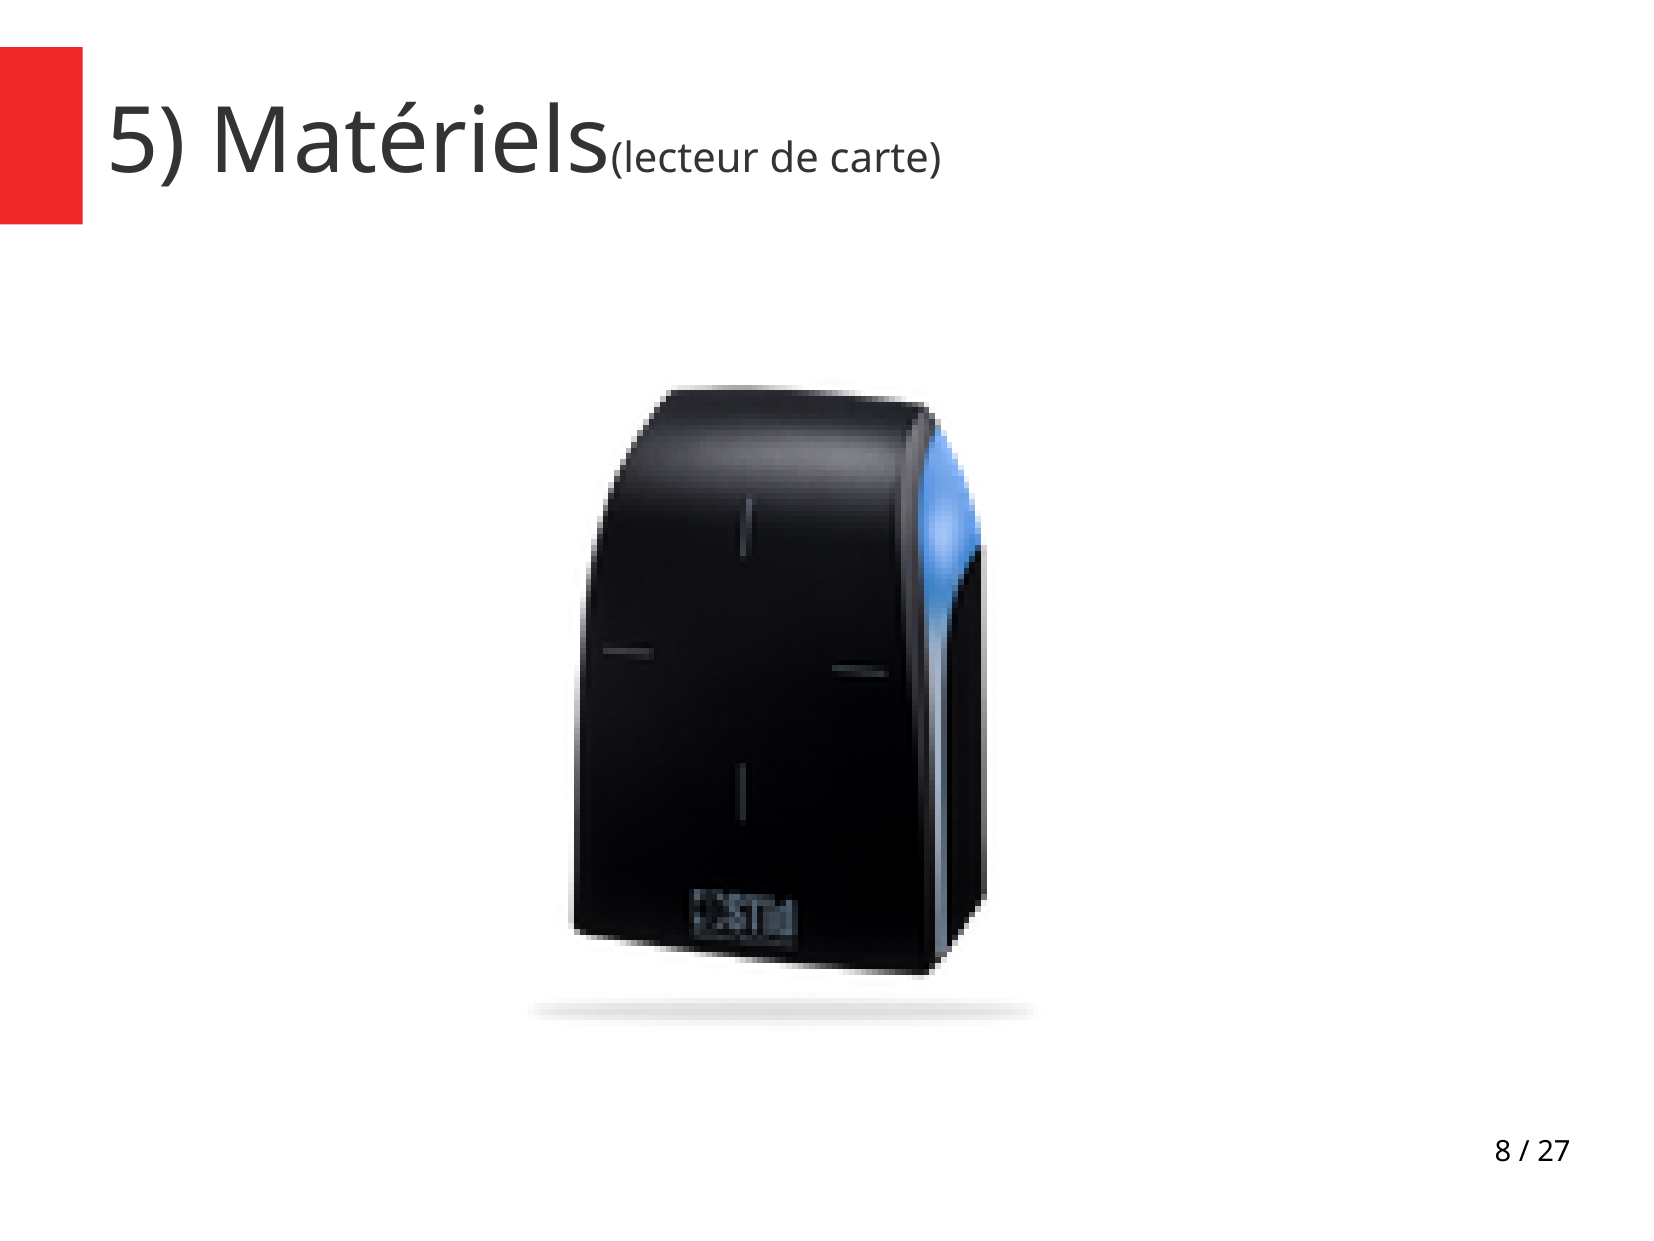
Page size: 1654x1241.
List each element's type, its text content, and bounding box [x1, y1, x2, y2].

picture [437, 259, 1182, 1085]
title 5) Matériels(lecteur de carte) [106, 49, 1619, 225]
